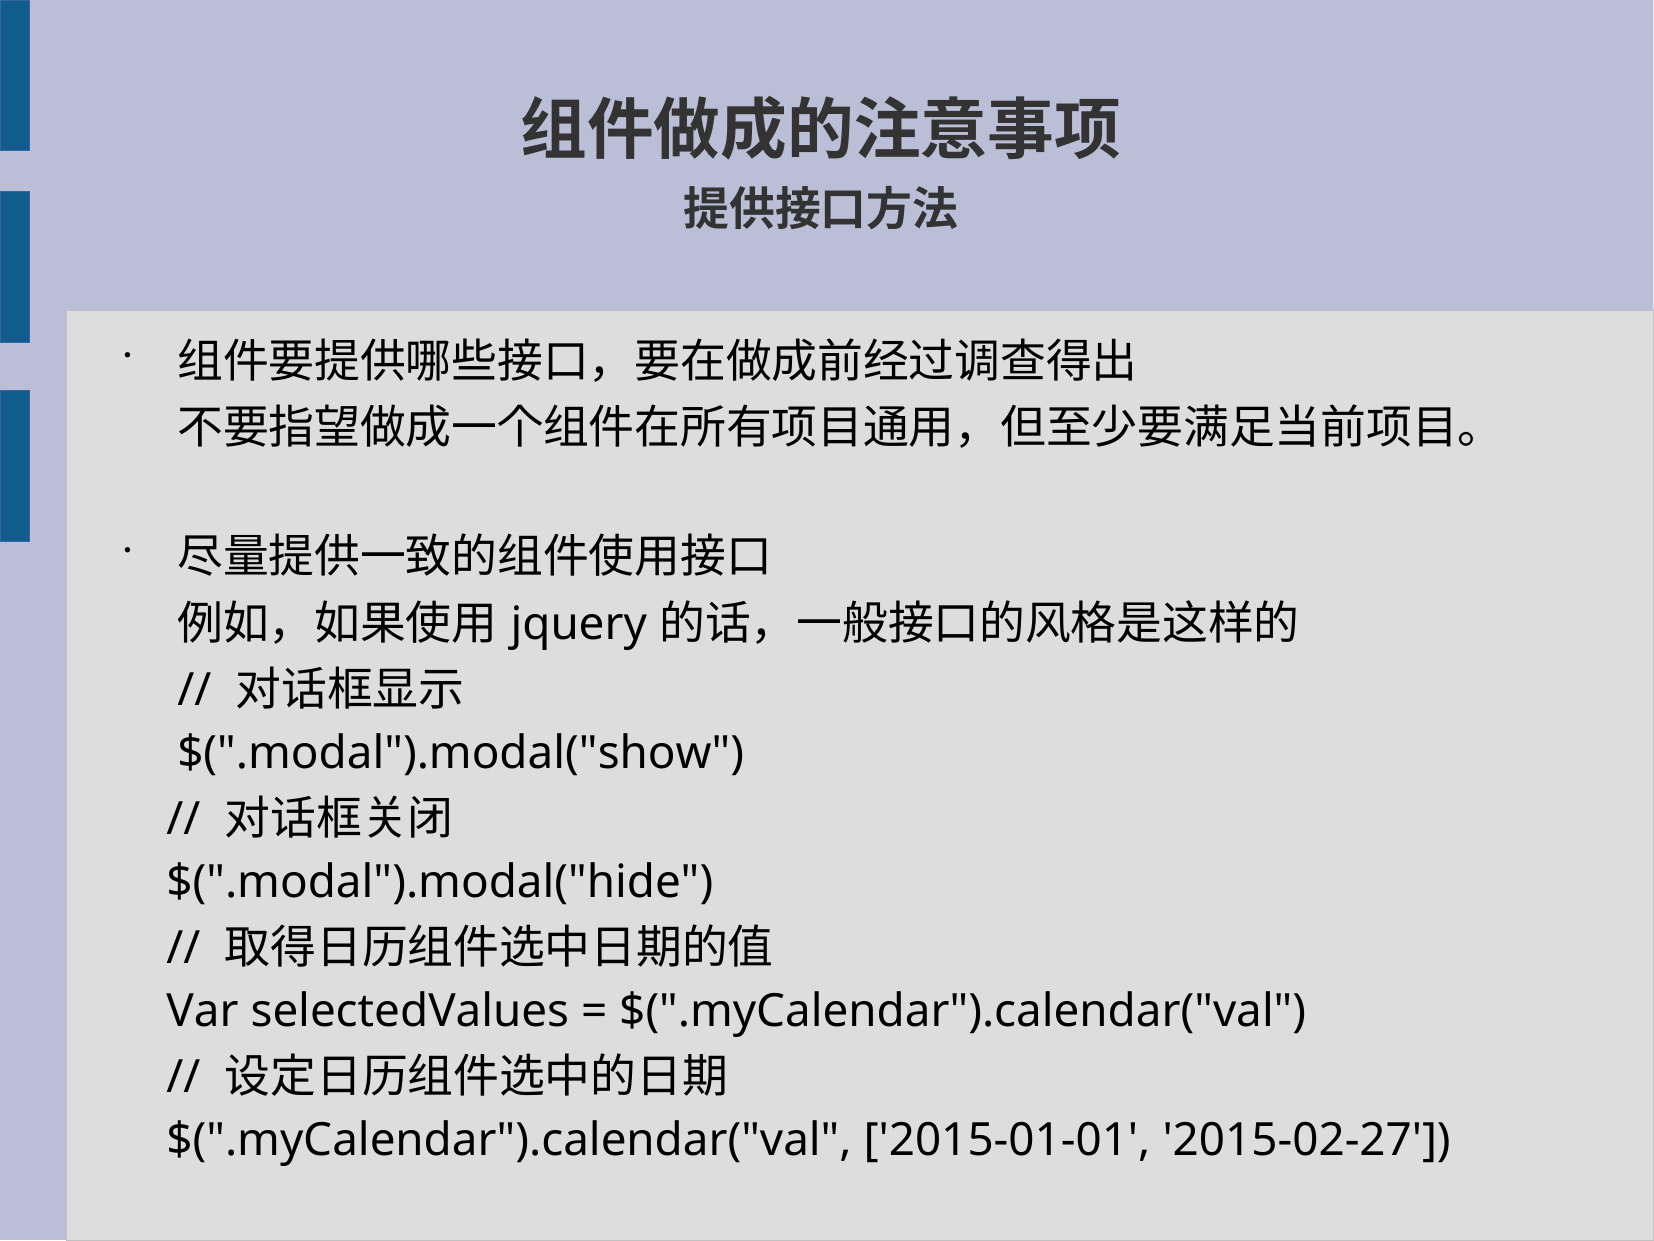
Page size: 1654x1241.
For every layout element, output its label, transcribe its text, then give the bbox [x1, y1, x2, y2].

title 组件做成的注意事项 提供接口方法 [76, 78, 1565, 237]
list 组件要提供哪些接口，要在做成前经过调查得出 不要指望做成一个组件在所有项目通用，但至少要满足当前项目。 尽量提供一致的组件使用接口 例如，如果使用jquery的话，一般接口的风格是这样的 // 对话框显示 $(".modal").modal("show") // 对话框关闭 $(".modal").modal("hide") // 取得日历组件选中日期的值 Var selectedValues = $(".myCalendar").calendar("val") // 设定日历组件选中的日期 $(".myCalendar").calendar("val", ['2015-01-01', '2015-02-27']) [106, 324, 1595, 1241]
